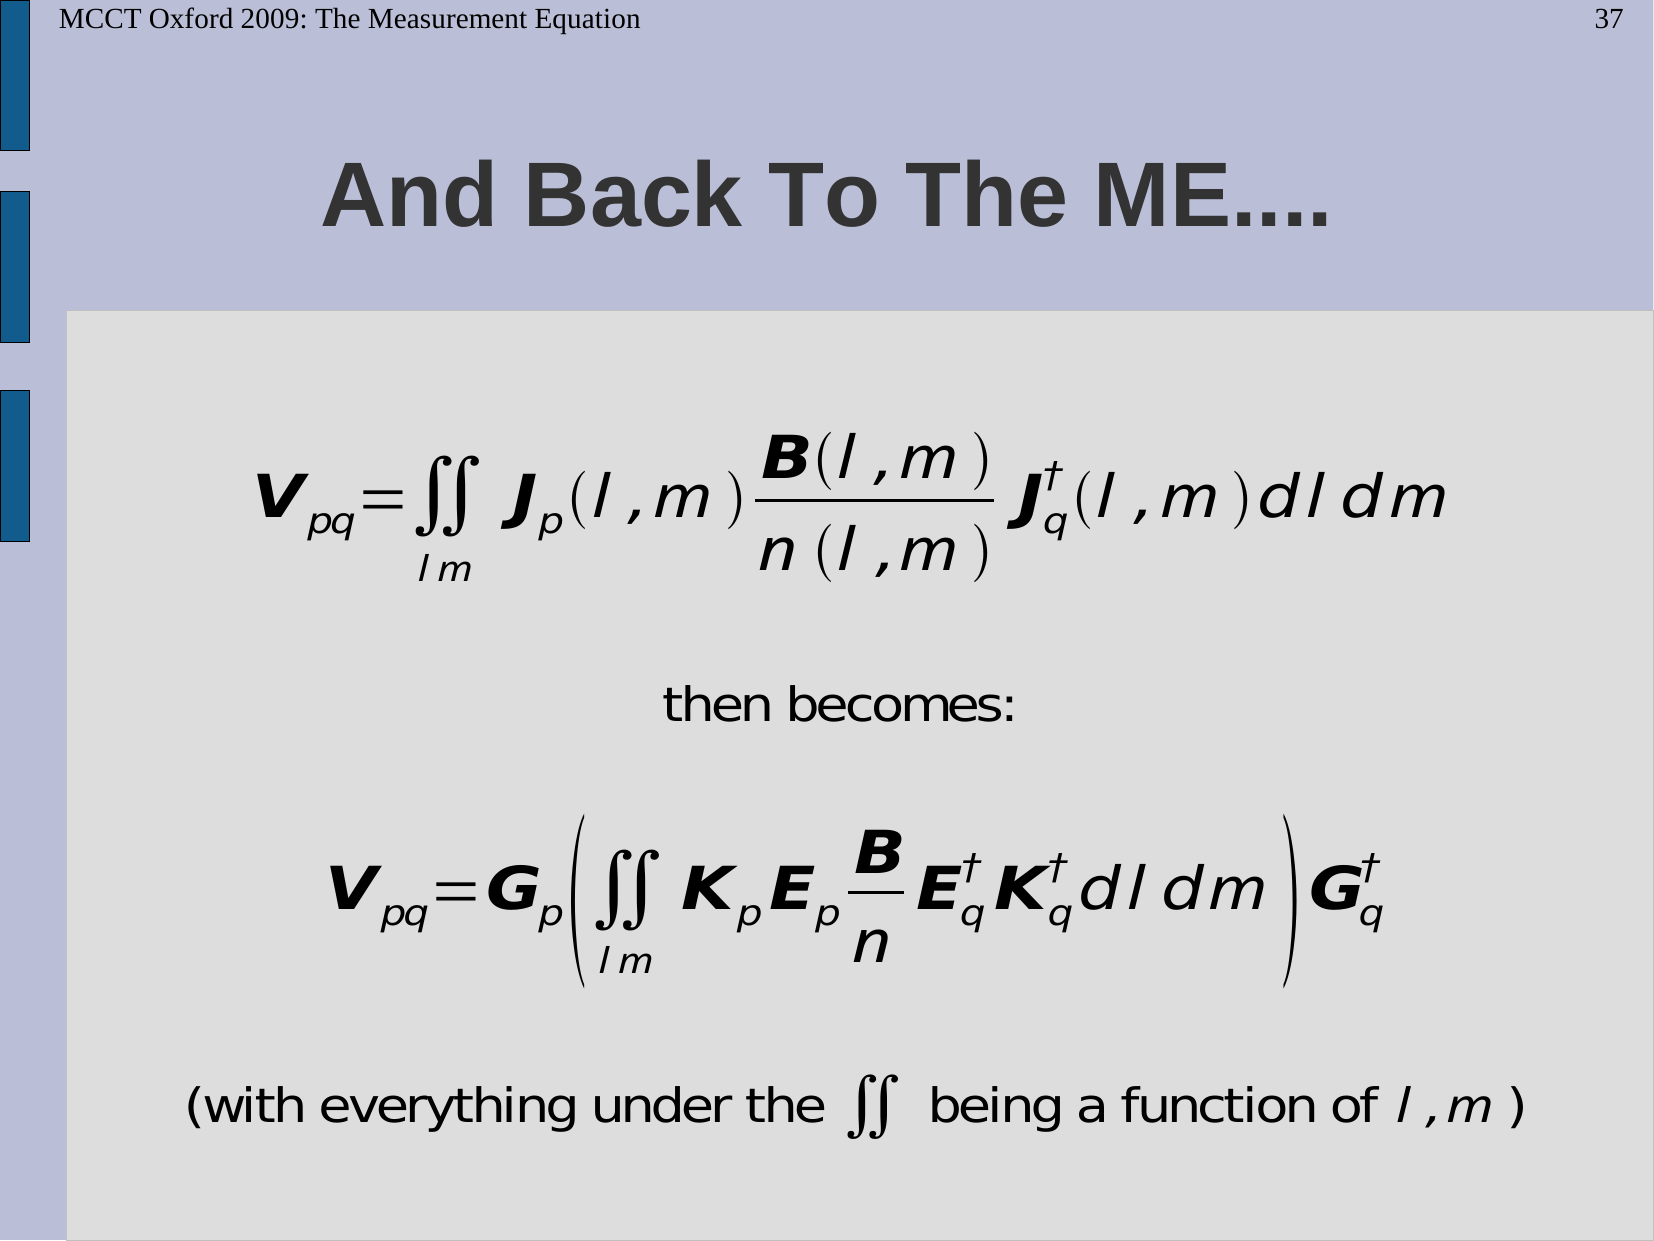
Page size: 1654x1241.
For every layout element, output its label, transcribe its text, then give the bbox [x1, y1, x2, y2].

chart [177, 413, 1532, 1142]
title And Back To The ME.... [121, 91, 1534, 299]
